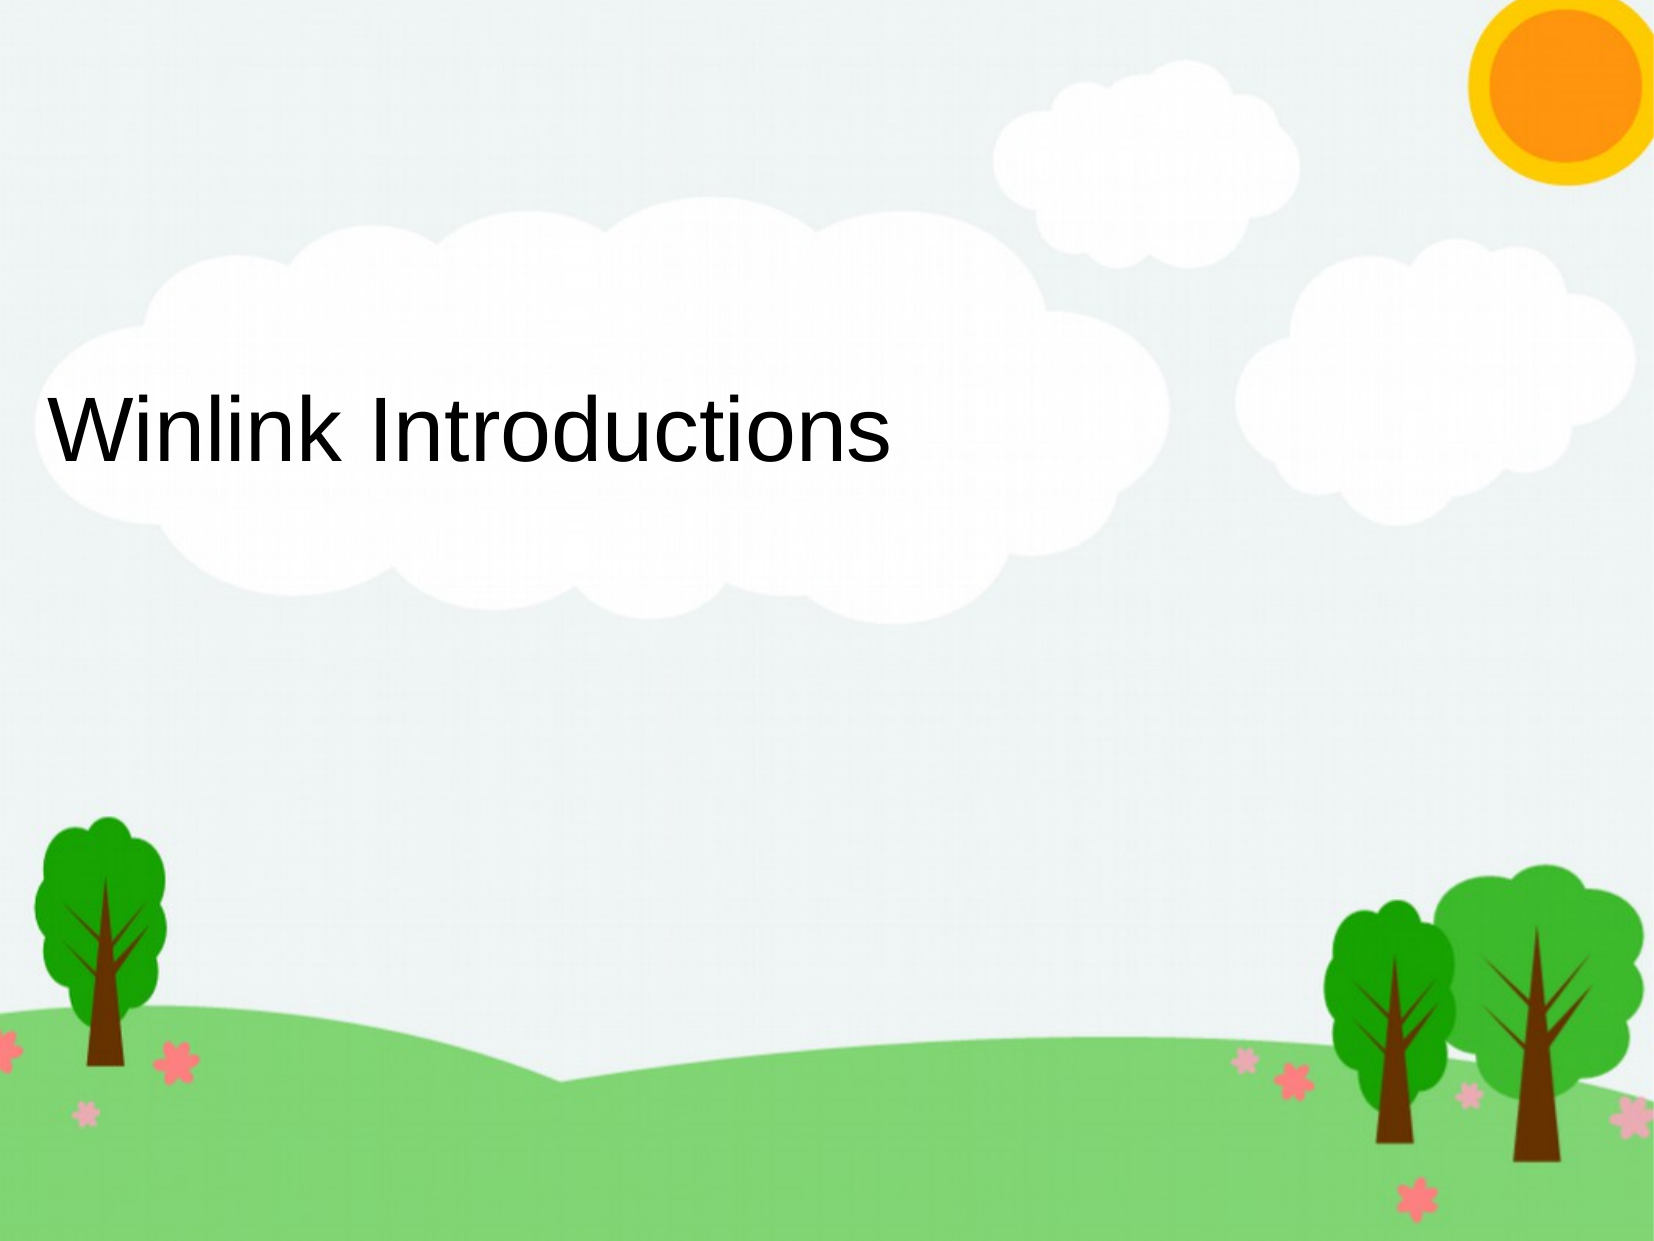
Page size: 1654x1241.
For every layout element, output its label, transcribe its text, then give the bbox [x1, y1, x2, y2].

picture [0, 0, 1654, 1241]
title Winlink Introductions [47, 283, 1512, 577]
